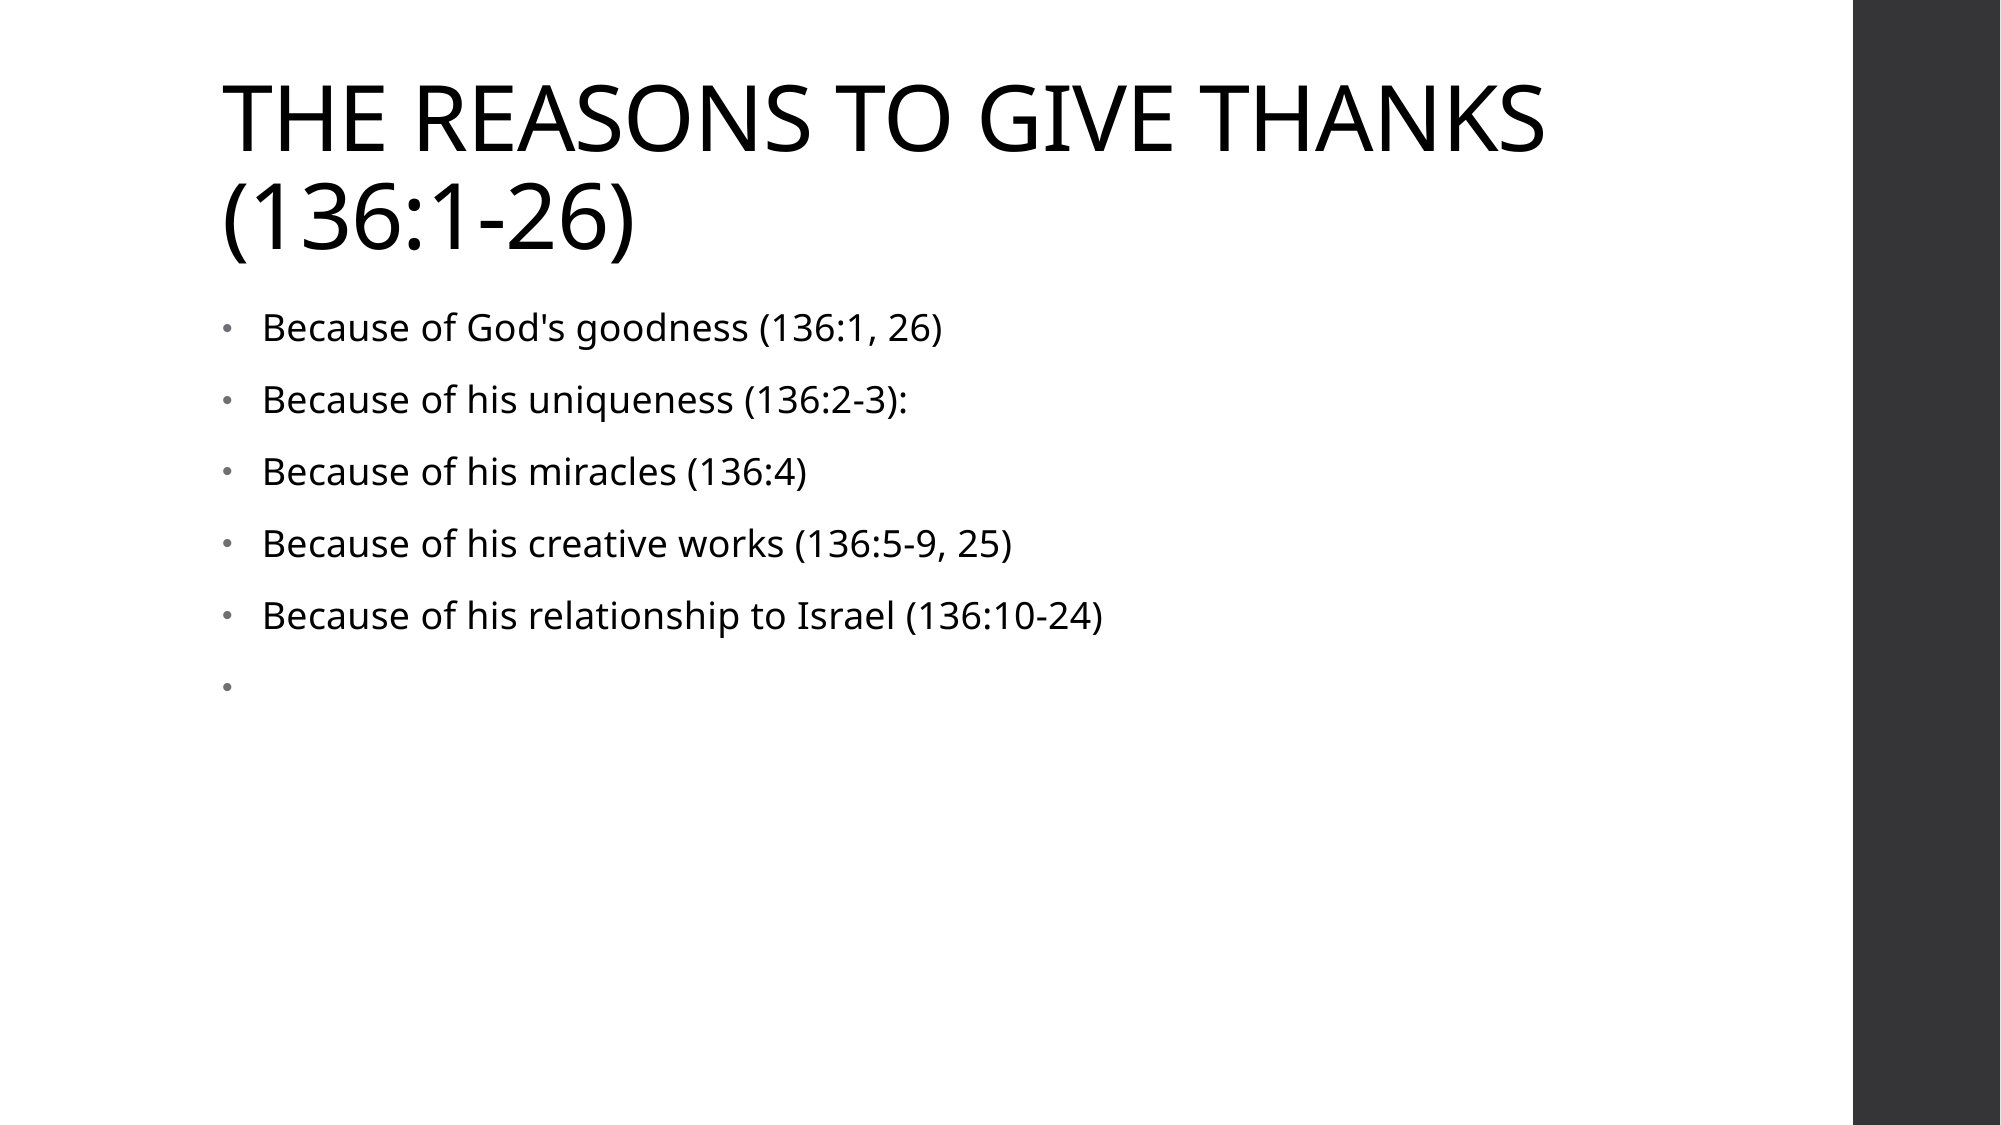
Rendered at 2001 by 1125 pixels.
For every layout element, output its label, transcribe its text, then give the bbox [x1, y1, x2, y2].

list Because of God's goodness (136:1, 26) Because of his uniqueness (136:2-3): Because of his miracles (136:4) Because of his creative works (136:5-9, 25) Because of his relationship to Israel (136:10-24) [206, 299, 1617, 1014]
title THE REASONS TO GIVE THANKS (136:1-26) [206, 60, 1797, 278]
